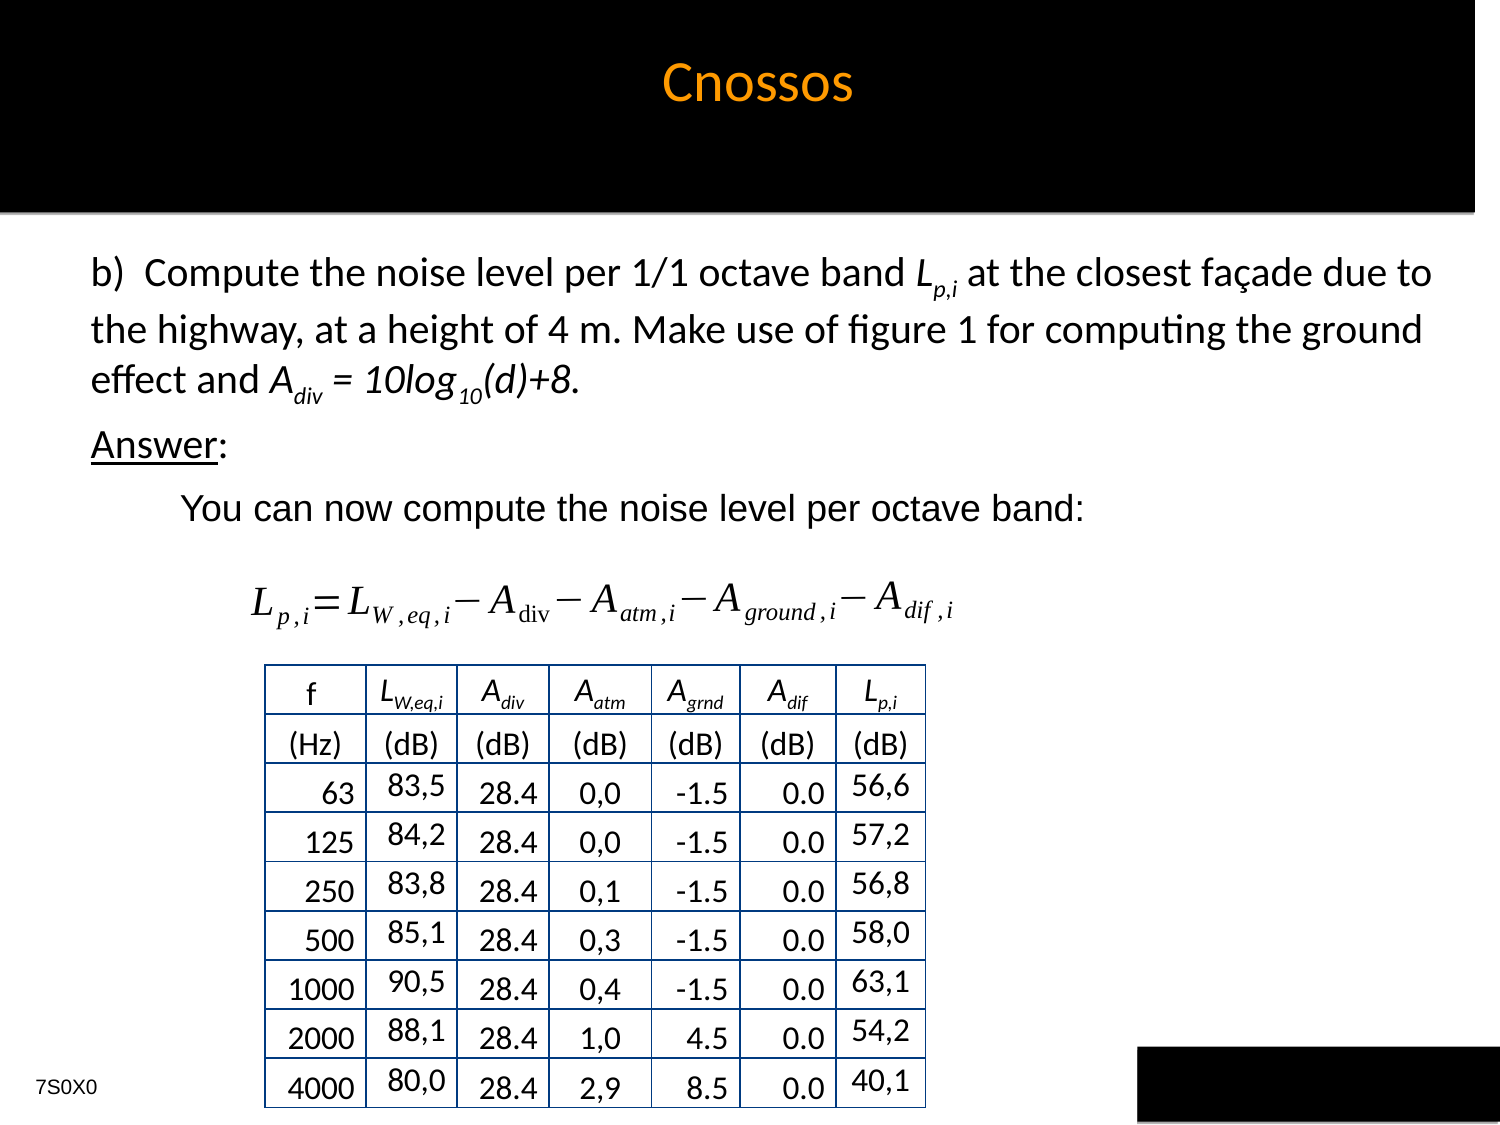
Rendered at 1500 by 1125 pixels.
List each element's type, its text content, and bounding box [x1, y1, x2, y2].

table_cell 56,8 [837, 862, 925, 910]
table_cell (dB) [550, 715, 651, 762]
table_header Aatm [550, 666, 651, 713]
table_cell 56,6 [837, 764, 925, 811]
table_cell 0,0 [550, 764, 651, 811]
table_cell 28.4 [458, 1059, 548, 1107]
table_header Agrnd [652, 666, 739, 713]
table_cell 125 [266, 813, 365, 861]
table_header Adif [741, 666, 835, 713]
table_cell -1.5 [652, 912, 739, 959]
table_cell 83,5 [367, 764, 456, 811]
table_header f [266, 666, 365, 713]
table_cell 2000 [266, 1010, 365, 1057]
table_cell (dB) [458, 715, 548, 762]
table_cell 500 [266, 912, 365, 959]
table_cell (dB) [367, 715, 456, 762]
table_cell 85,1 [367, 912, 456, 959]
table_cell (dB) [652, 715, 739, 762]
table_cell (Hz) [266, 715, 365, 762]
list b) Compute the noise level per 1/1 octave band Lp,i at the closest façade due to the highway, at a height of 4 m. Make use of figure 1 for computing the ground effect and Adiv = 10log10(d)+8. Answer: [75, 179, 1453, 566]
table_cell 28.4 [458, 912, 548, 959]
table_cell 2,9 [550, 1059, 651, 1107]
table_cell 4000 [266, 1059, 365, 1107]
table_cell 0.0 [741, 1010, 835, 1057]
table_cell 8.5 [652, 1059, 739, 1107]
title Cnossos [100, 35, 1417, 179]
table_cell 90,5 [367, 961, 456, 1008]
table_cell 40,1 [837, 1059, 925, 1107]
table_cell 0.0 [741, 813, 835, 861]
table_cell 28.4 [458, 1010, 548, 1057]
table_cell -1.5 [652, 961, 739, 1008]
table_cell 28.4 [458, 961, 548, 1008]
table_cell -1.5 [652, 813, 739, 861]
table_cell 63,1 [837, 961, 925, 1008]
text_box [0, 0, 1475, 213]
table_cell 80,0 [367, 1059, 456, 1107]
table_cell 0.0 [741, 912, 835, 959]
table_cell 0,1 [550, 862, 651, 910]
table_header Adiv [458, 666, 548, 713]
table_cell (dB) [741, 715, 835, 762]
table_cell 83,8 [367, 862, 456, 910]
table_cell 0.0 [741, 862, 835, 910]
table_cell 0.0 [741, 764, 835, 811]
table_cell 1000 [266, 961, 365, 1008]
table_cell 84,2 [367, 813, 456, 861]
table_cell (dB) [837, 715, 925, 762]
chart [243, 571, 961, 631]
table_cell 58,0 [837, 912, 925, 959]
table_cell 57,2 [837, 813, 925, 861]
table_cell 63 [266, 764, 365, 811]
text_box 7S0X0 [35, 1070, 264, 1102]
table_cell -1.5 [652, 764, 739, 811]
table_cell 28.4 [458, 813, 548, 861]
table_header Lp,i [837, 666, 925, 713]
table_cell 28.4 [458, 862, 548, 910]
table_cell 0.0 [741, 1059, 835, 1107]
table_cell 88,1 [367, 1010, 456, 1057]
table_header LW,eq,i [367, 666, 456, 713]
table_cell 4.5 [652, 1010, 739, 1057]
table_cell 28.4 [458, 764, 548, 811]
table_cell 0,0 [550, 813, 651, 861]
table_cell 54,2 [837, 1010, 925, 1057]
text_box You can now compute the noise level per octave band: [165, 479, 1101, 537]
table_cell 250 [266, 862, 365, 910]
table_cell -1.5 [652, 862, 739, 910]
table_cell 0.0 [741, 961, 835, 1008]
table_cell 0,3 [550, 912, 651, 959]
text_box [1137, 1046, 1500, 1122]
table_cell 0,4 [550, 961, 651, 1008]
table_cell 1,0 [550, 1010, 651, 1057]
